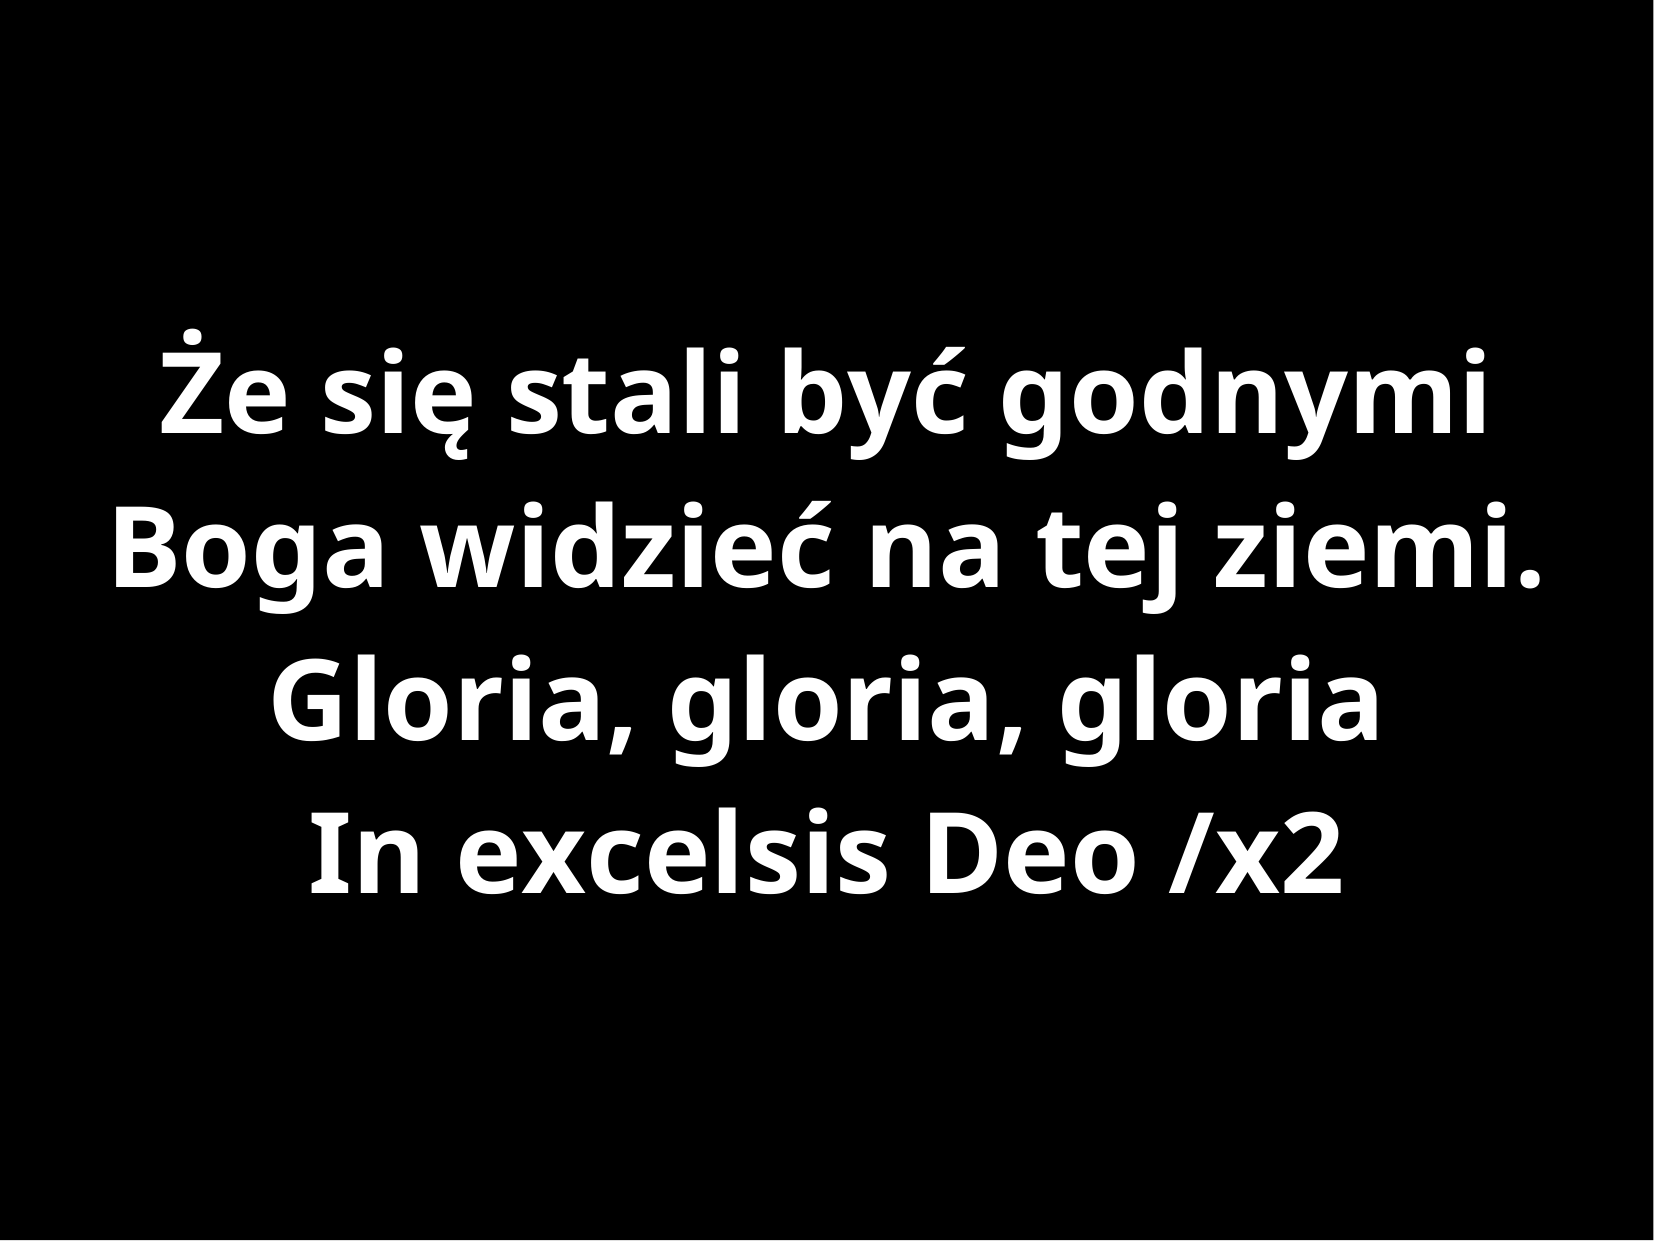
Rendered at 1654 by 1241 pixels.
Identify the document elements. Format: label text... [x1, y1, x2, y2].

title Że się stali być godnymi Boga widzieć na tej ziemi. Gloria, gloria, gloria In excelsis Deo /x2 [0, 0, 1654, 1241]
